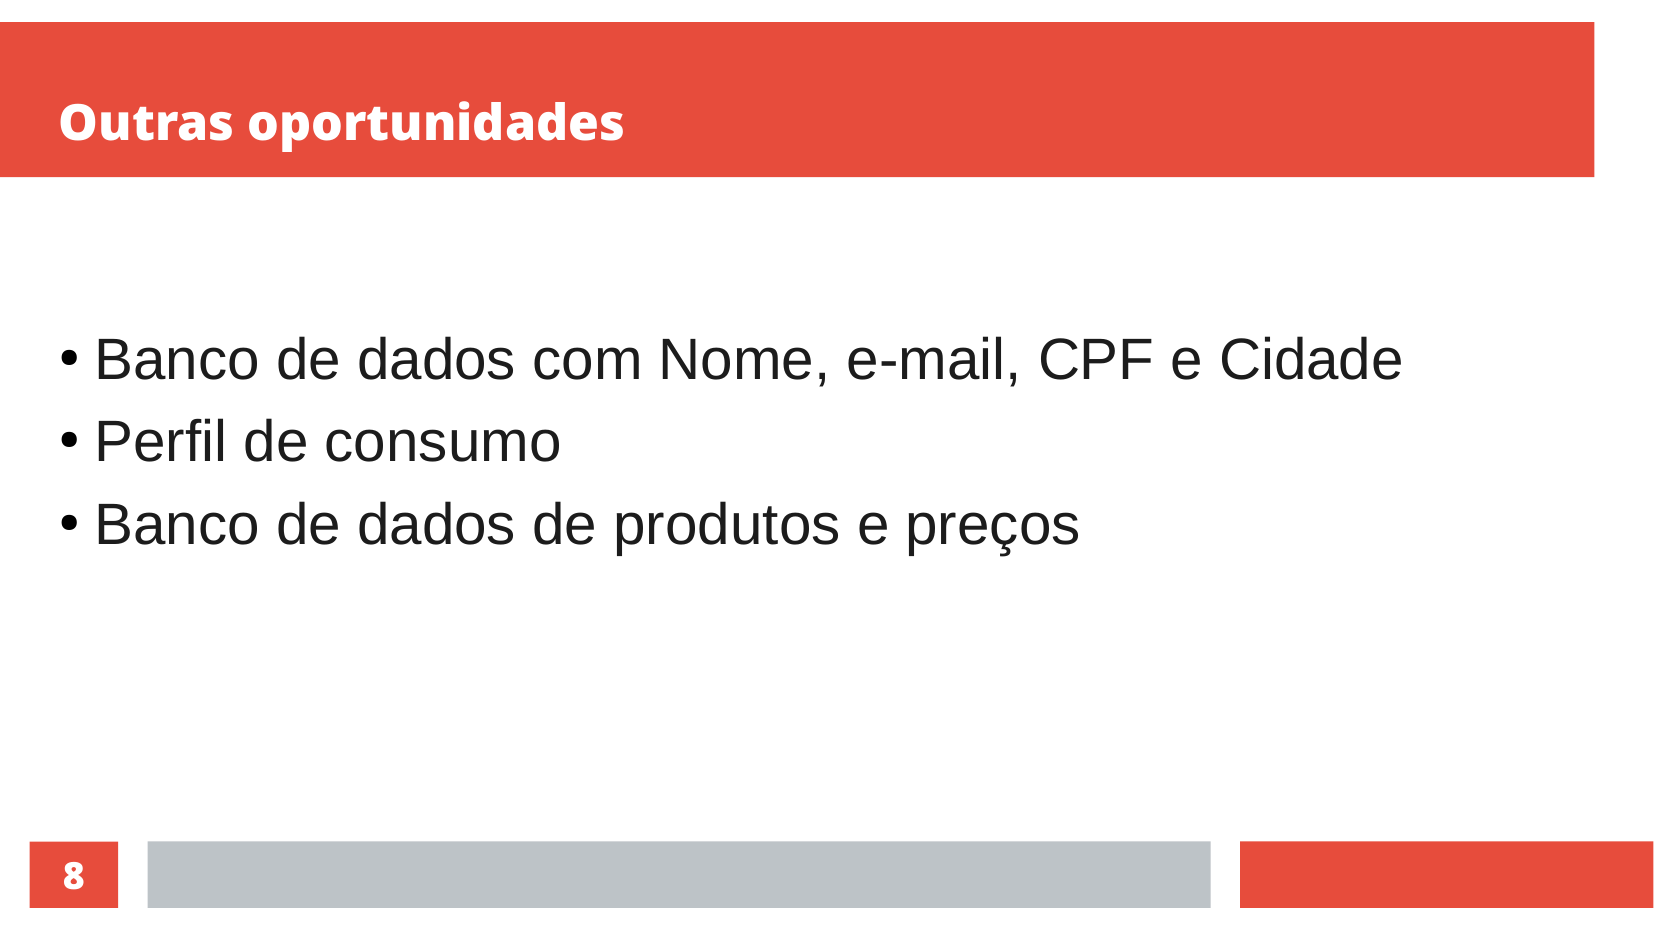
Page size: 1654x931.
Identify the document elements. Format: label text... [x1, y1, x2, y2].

list Banco de dados com Nome, e-mail, CPF e Cidade Perfil de consumo Banco de dados de produtos e preços [59, 243, 1565, 820]
title Outras oportunidades [59, 44, 1595, 156]
